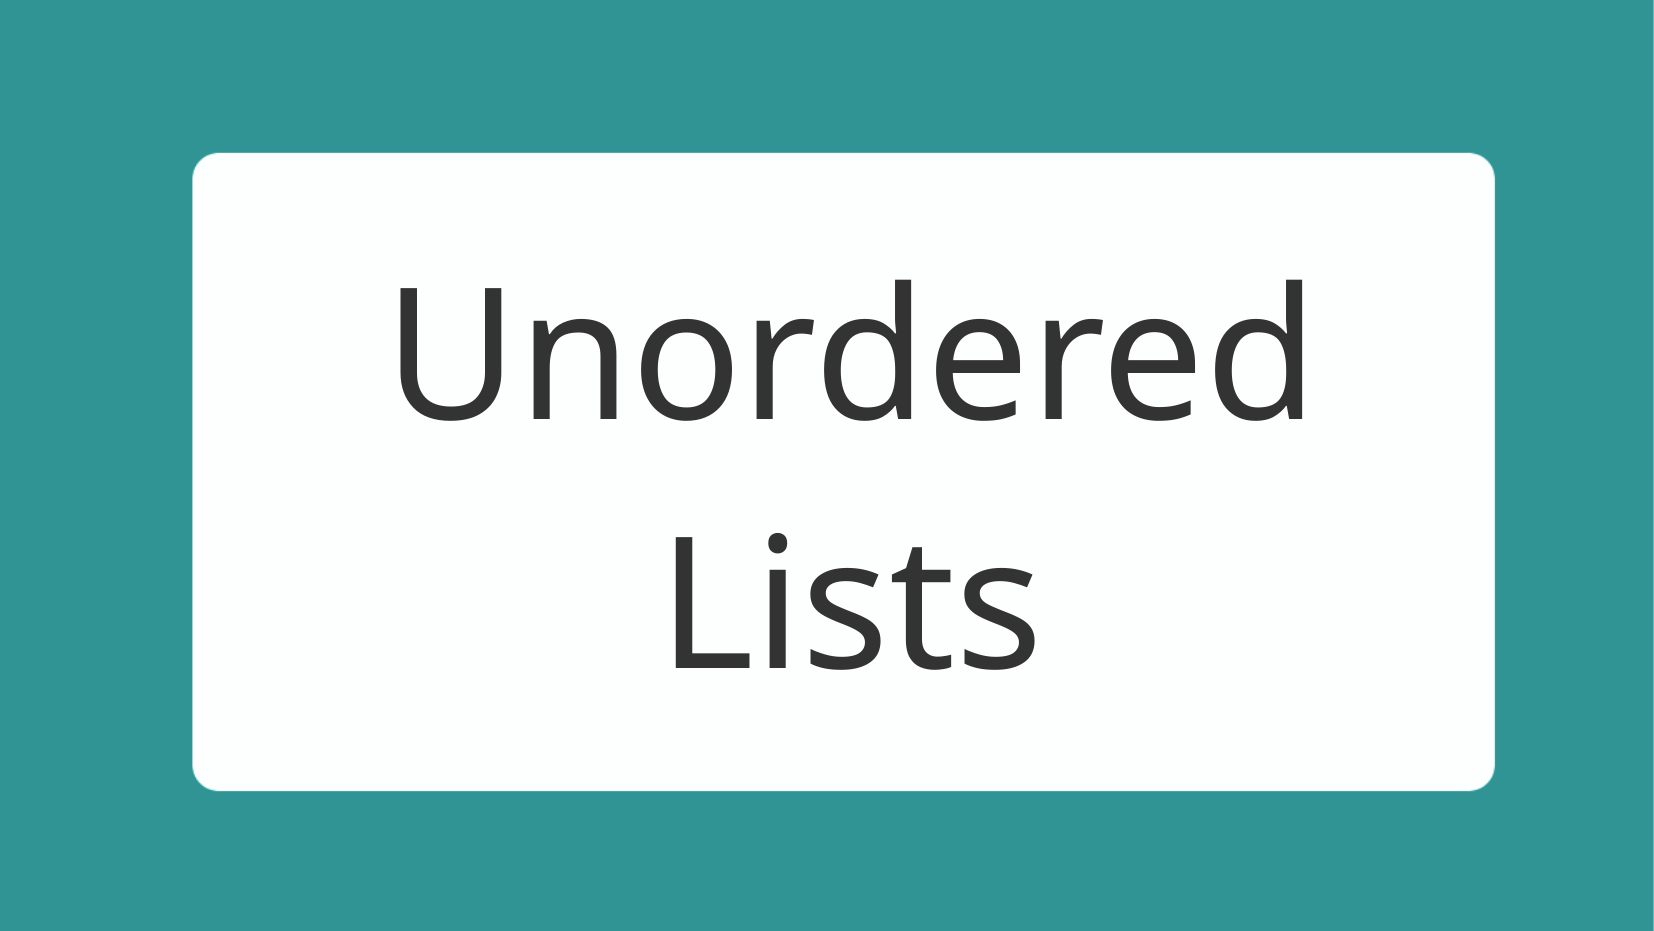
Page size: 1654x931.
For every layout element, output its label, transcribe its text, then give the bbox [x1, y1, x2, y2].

picture [0, 0, 1654, 931]
title Unordered Lists [226, 172, 1477, 773]
